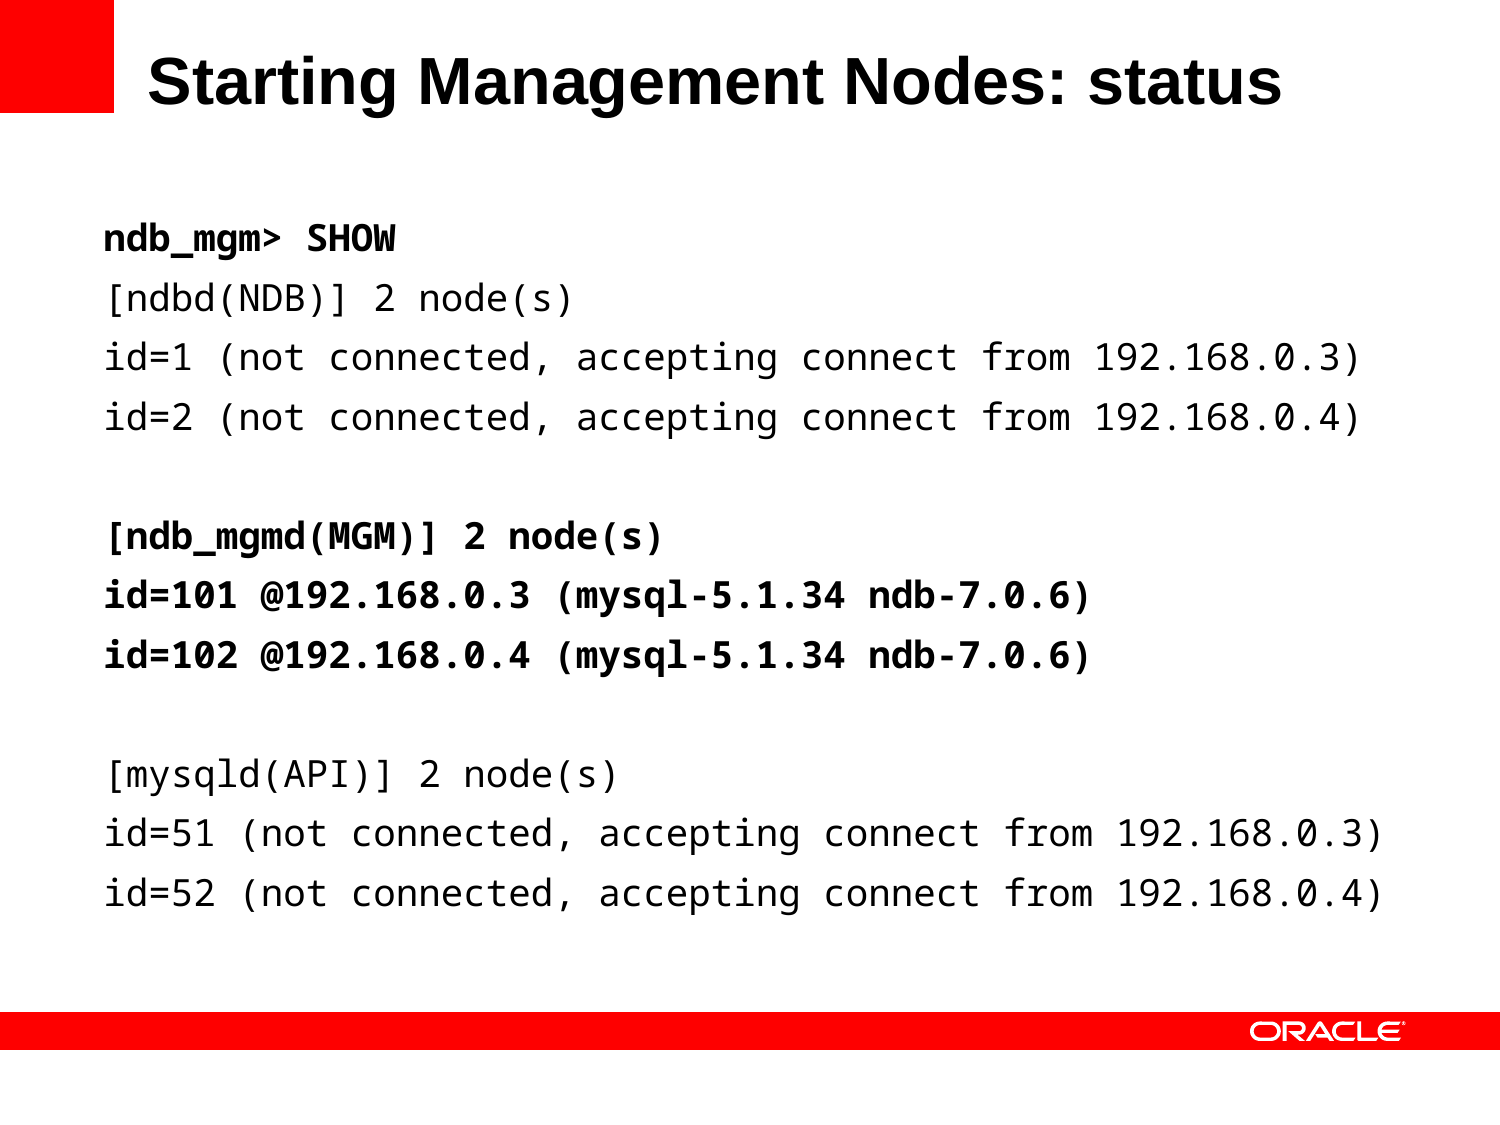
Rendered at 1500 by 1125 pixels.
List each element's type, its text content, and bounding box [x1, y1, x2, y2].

picture [0, 0, 114, 113]
picture [0, 1012, 1500, 1050]
title Starting Management Nodes: status [147, 8, 1392, 119]
text_box ndb_mgm> SHOW [ndbd(NDB)] 2 node(s) id=1 (not connected, accepting connect from 192.168.0.3) id=2 (not connected, accepting connect from 192.168.0.4) [ndb_mgmd(MGM)] 2 node(s) id=101 @192.168.0.3 (mysql-5.1.34 ndb-7.0.6) id=102 @192.168.0.4 (mysql-5.1.34 ndb-7.0.6) [mysqld(API)] 2 node(s) id=51 (not connected, accepting connect from 192.168.0.3) id=52 (not connected, accepting connect from 192.168.0.4) [88, 206, 1463, 976]
